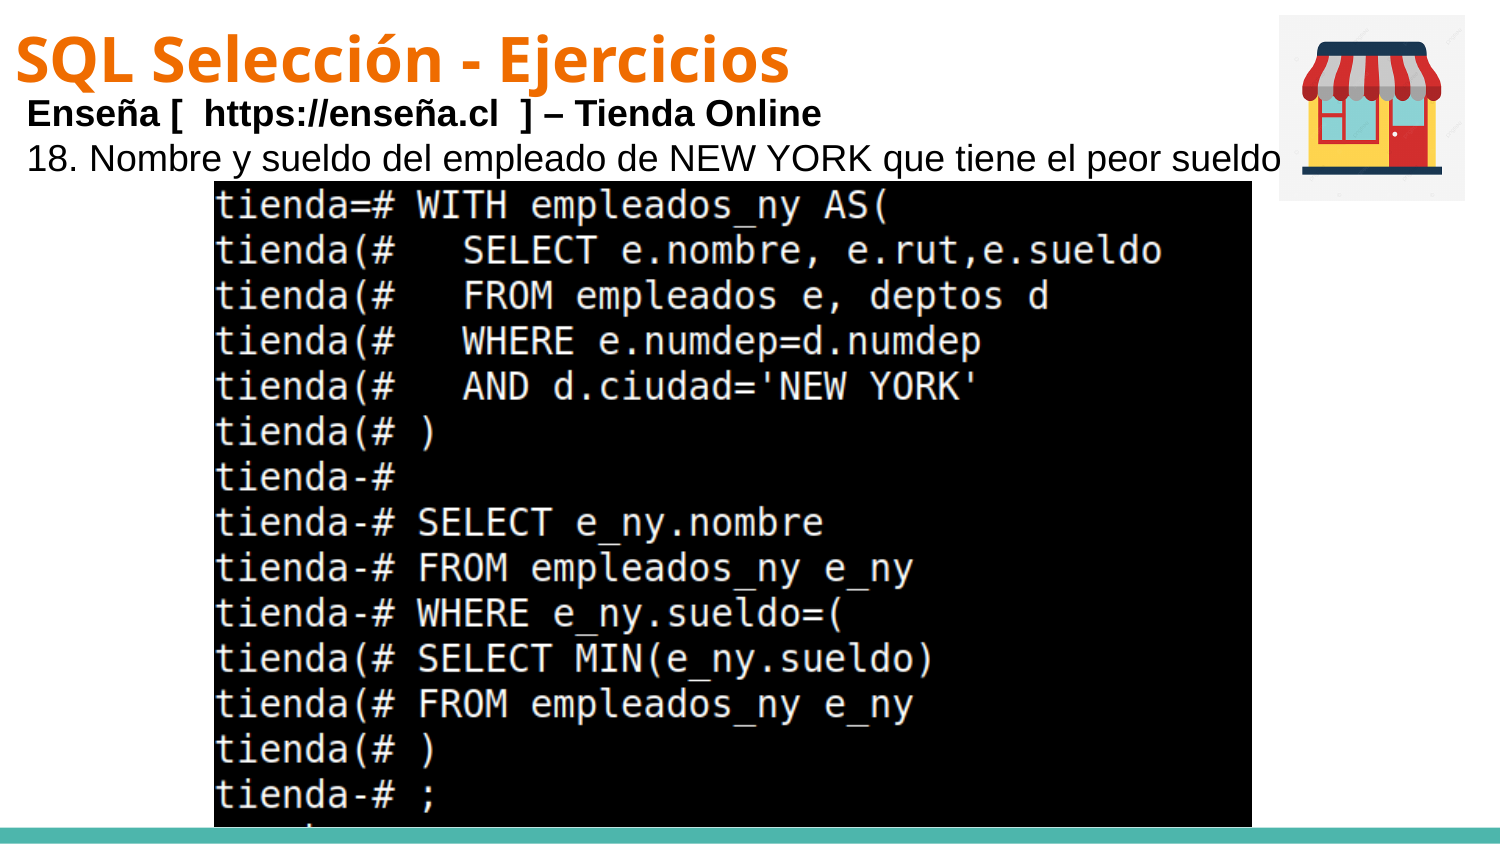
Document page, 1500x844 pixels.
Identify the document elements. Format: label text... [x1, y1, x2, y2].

text_box 18. Nombre y sueldo del empleado de NEW YORK que tiene el peor sueldo [11, 129, 1430, 229]
title SQL Selección - Ejercicios [0, 0, 1398, 116]
text_box Enseña [ https://enseña.cl ] – Tienda Online [11, 84, 1279, 129]
picture [1279, 15, 1465, 201]
picture [214, 181, 1252, 827]
